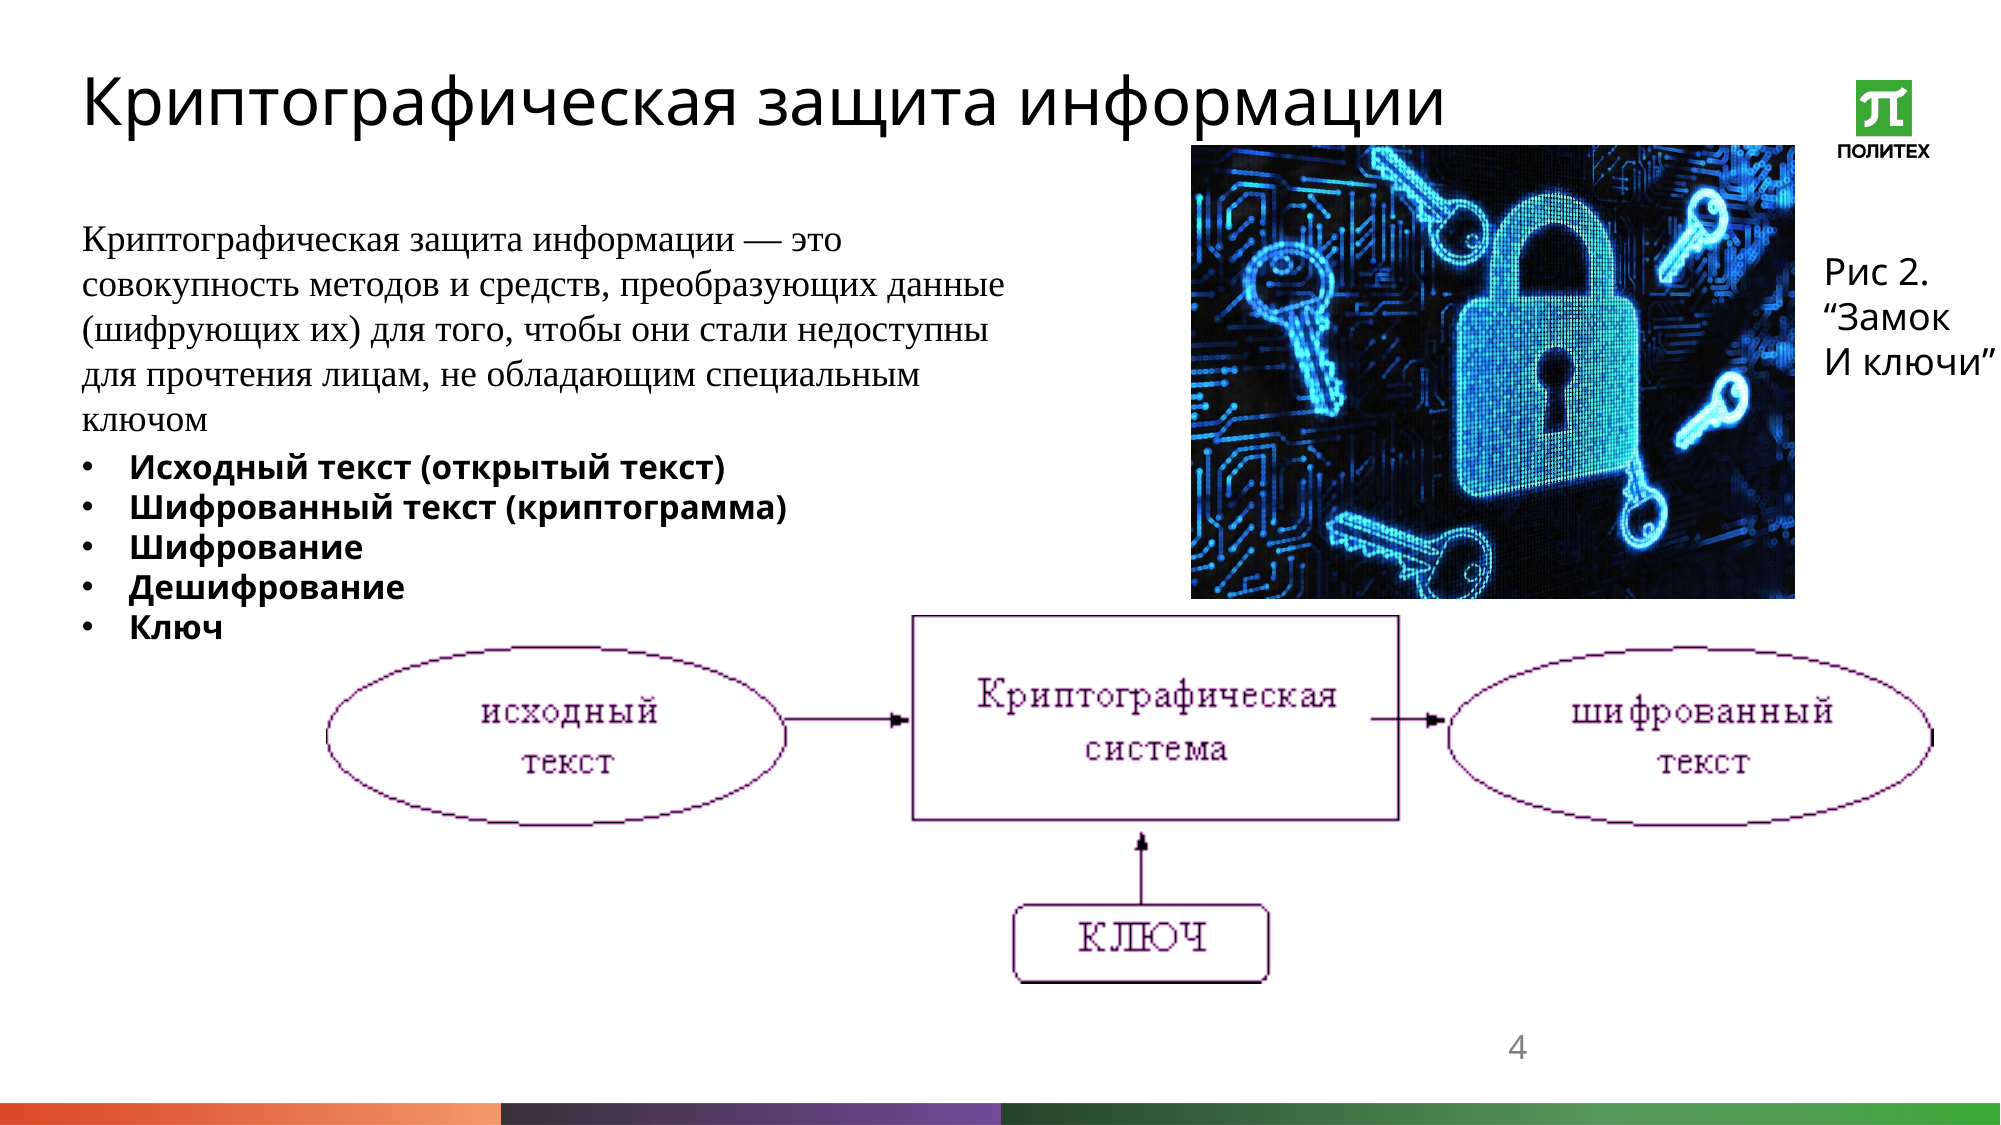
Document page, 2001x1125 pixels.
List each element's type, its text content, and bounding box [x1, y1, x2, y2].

text_box 4 [1493, 1018, 1944, 1079]
picture [326, 615, 1934, 984]
picture [1191, 145, 1795, 599]
text_box Исходный текст (открытый текст) Шифрованный текст (криптограмма) Шифрование Дешифрование Ключ [66, 438, 1001, 656]
title Криптографическая защита информации [66, 60, 1612, 273]
text_box Криптографическая защита информации — это совокупность методов и средств, преобразующих данные (шифрующих их) для того, чтобы они стали недоступны для прочтения лицам, не обладающим специальным ключом [66, 206, 1067, 449]
text_box Рис 2. “Замок И ключи” [1808, 240, 2000, 393]
